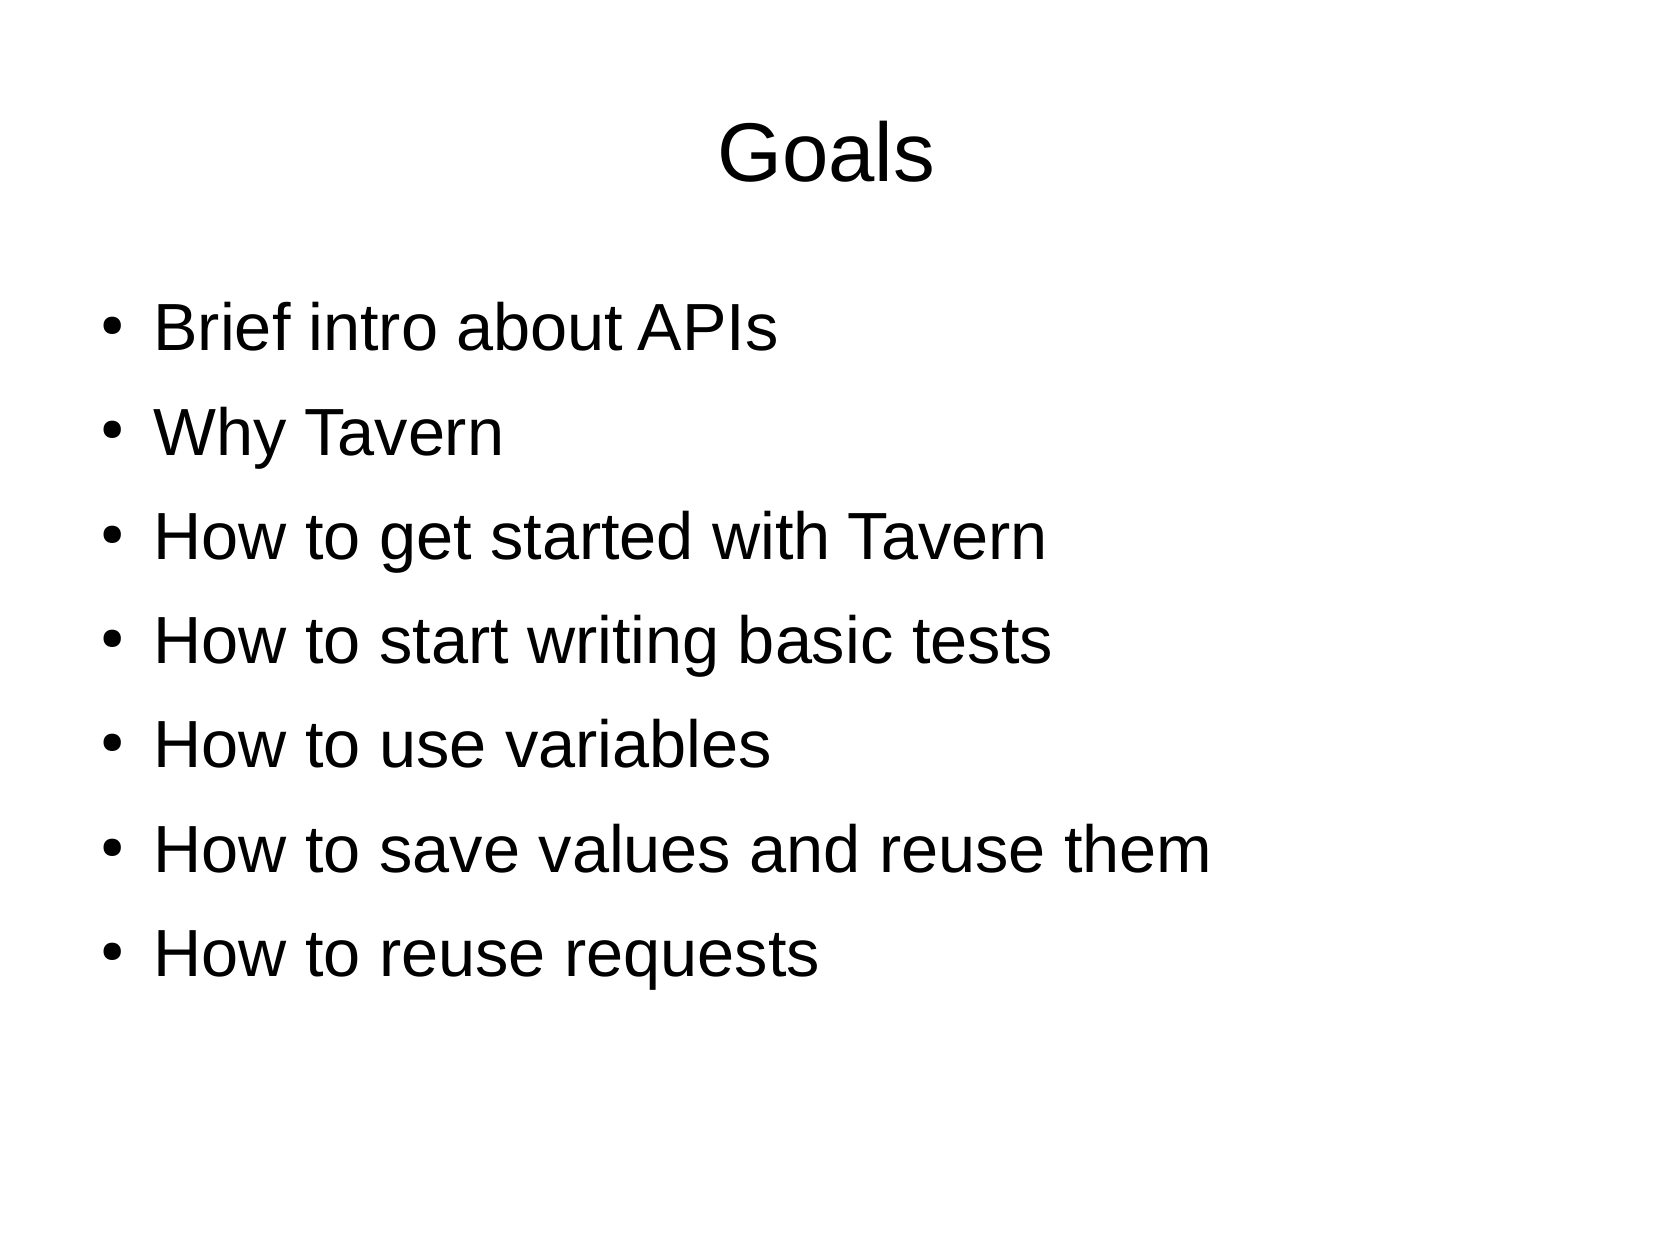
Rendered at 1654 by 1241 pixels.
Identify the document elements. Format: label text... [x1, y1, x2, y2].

title Goals [82, 49, 1571, 257]
list Brief intro about APIs Why Tavern How to get started with Tavern How to start writing basic tests How to use variables How to save values and reuse them How to reuse requests [82, 290, 1571, 1010]
